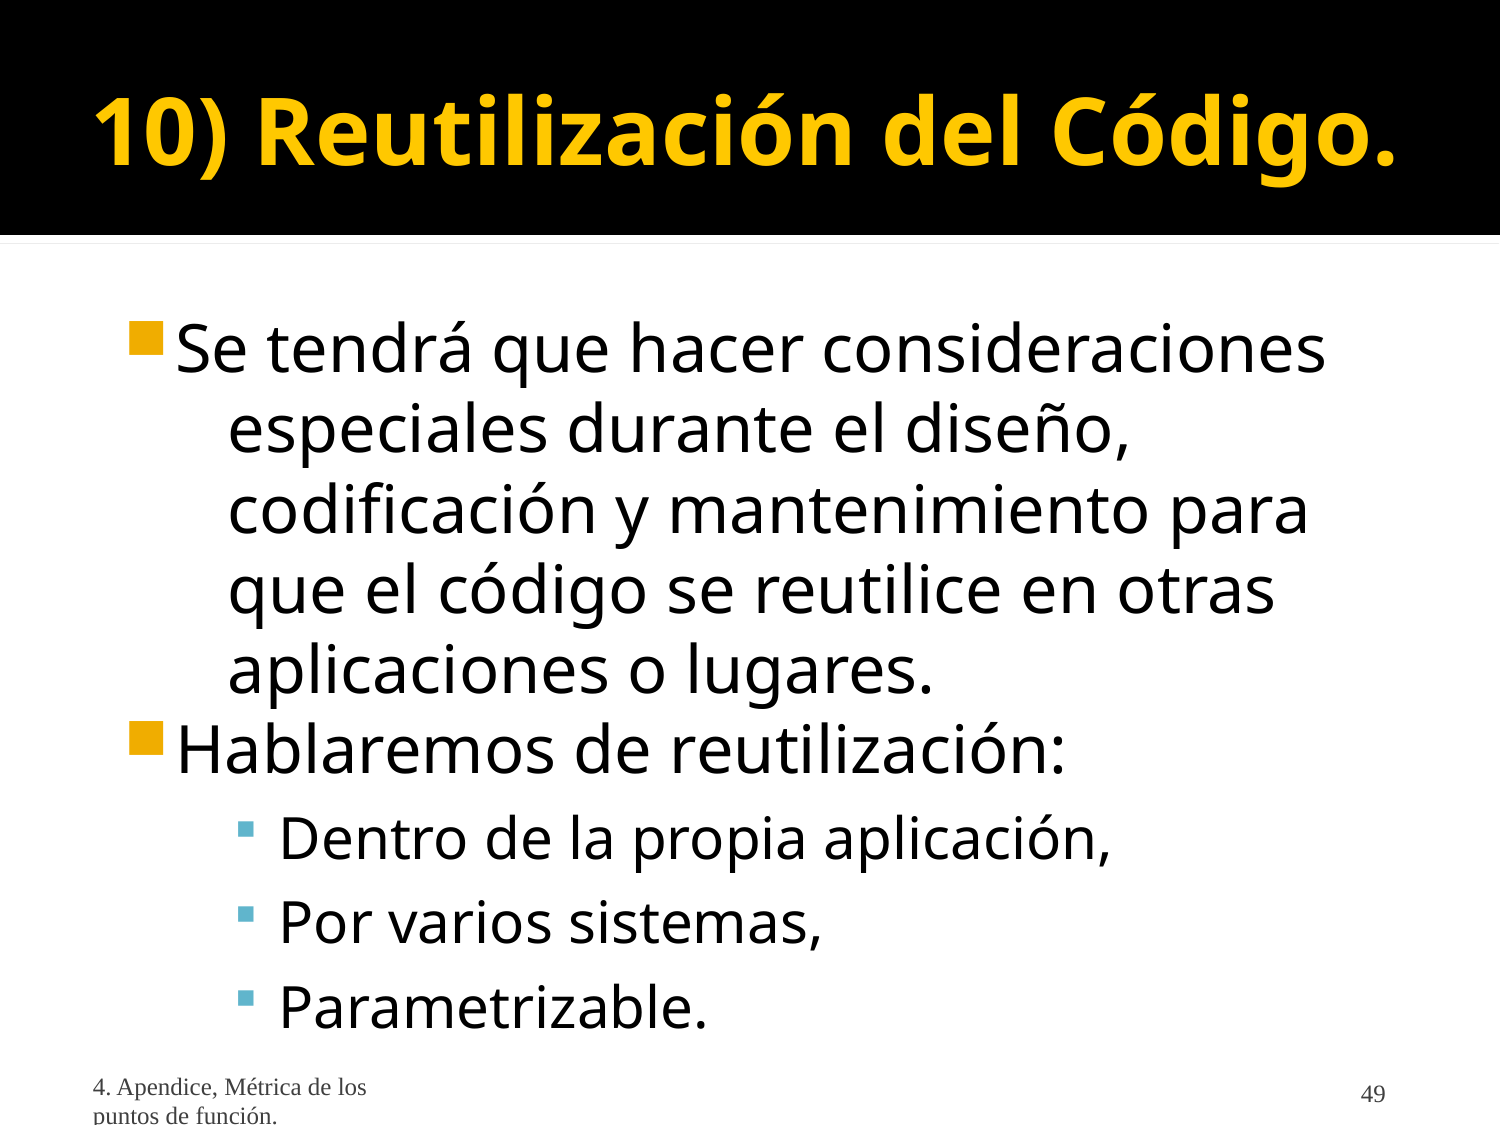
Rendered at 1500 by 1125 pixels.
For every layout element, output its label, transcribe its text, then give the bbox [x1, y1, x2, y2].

text_box 4. Apendice, Métrica de los puntos de función. [75, 1062, 426, 1108]
list Se tendrá que hacer consideraciones especiales durante el diseño, codificación y mantenimiento para que el código se reutilice en otras aplicaciones o lugares. Hablaremos de reutilización: Dentro de la propia aplicación, Por varios sistemas, Parametrizable. [75, 291, 1426, 1051]
title 10) Reutilización del Código. [75, 25, 1426, 232]
text_box [1345, 1062, 1467, 1108]
